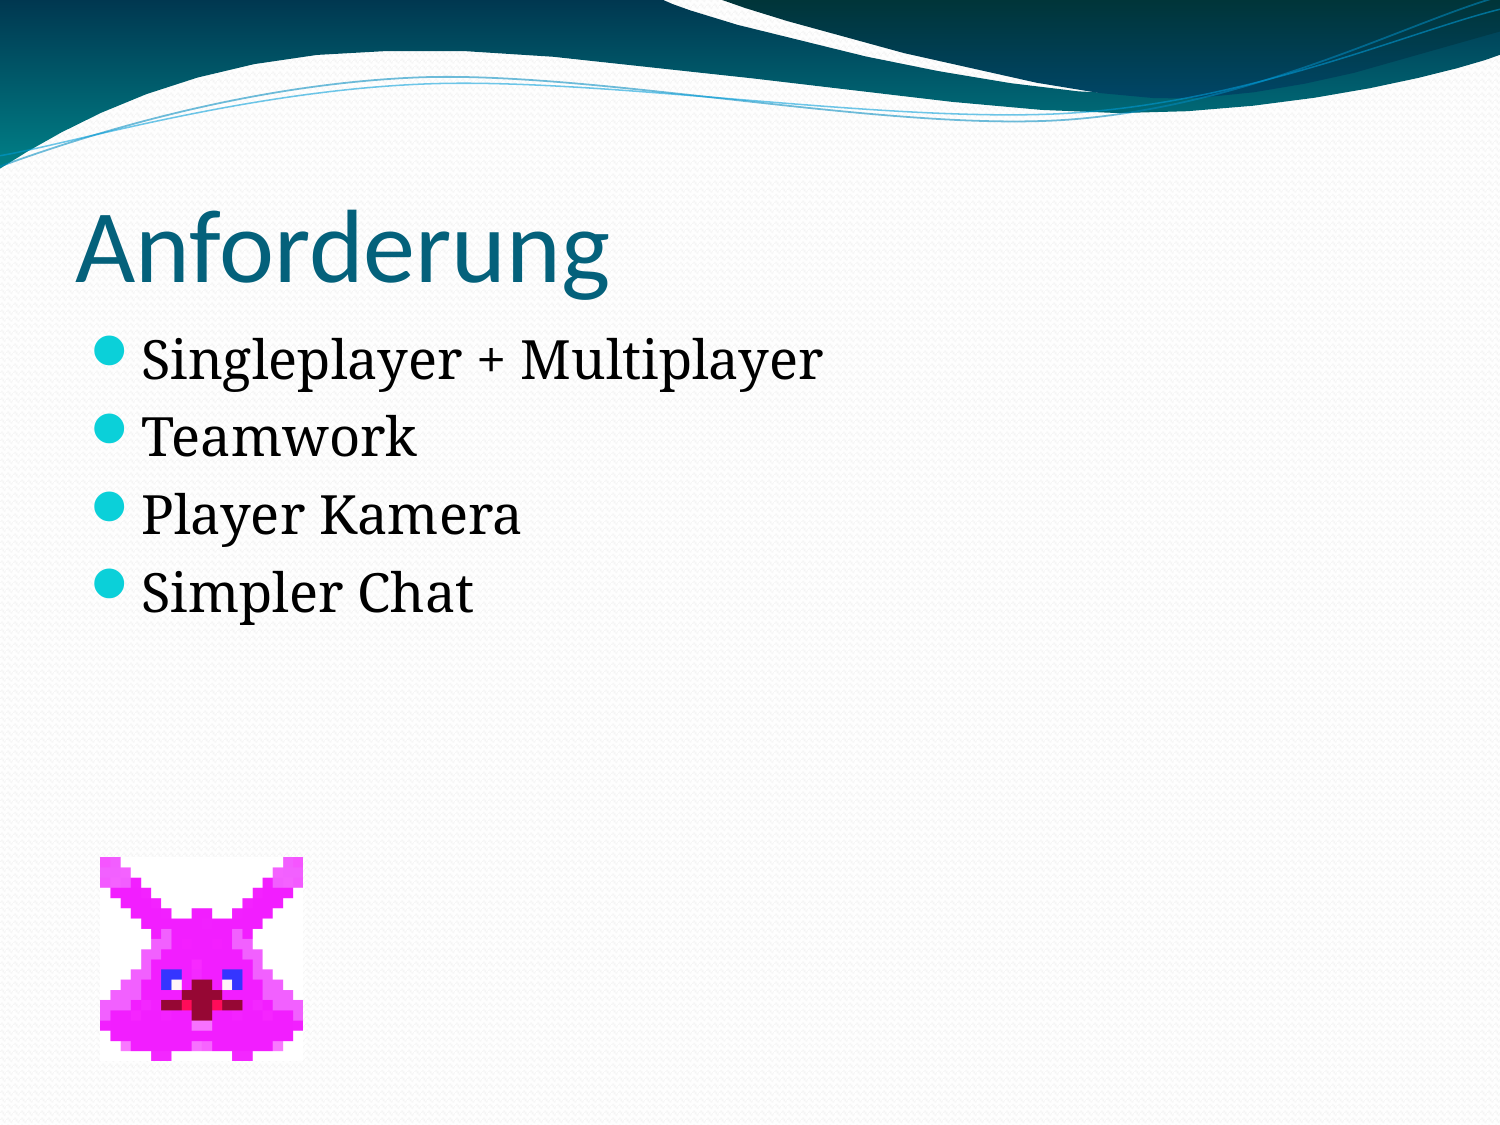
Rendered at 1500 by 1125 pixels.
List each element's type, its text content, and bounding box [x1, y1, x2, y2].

list Singleplayer + Multiplayer Teamwork Player Kamera Simpler Chat [75, 317, 1426, 1038]
title Anforderung [75, 115, 1426, 304]
picture [100, 857, 303, 1061]
